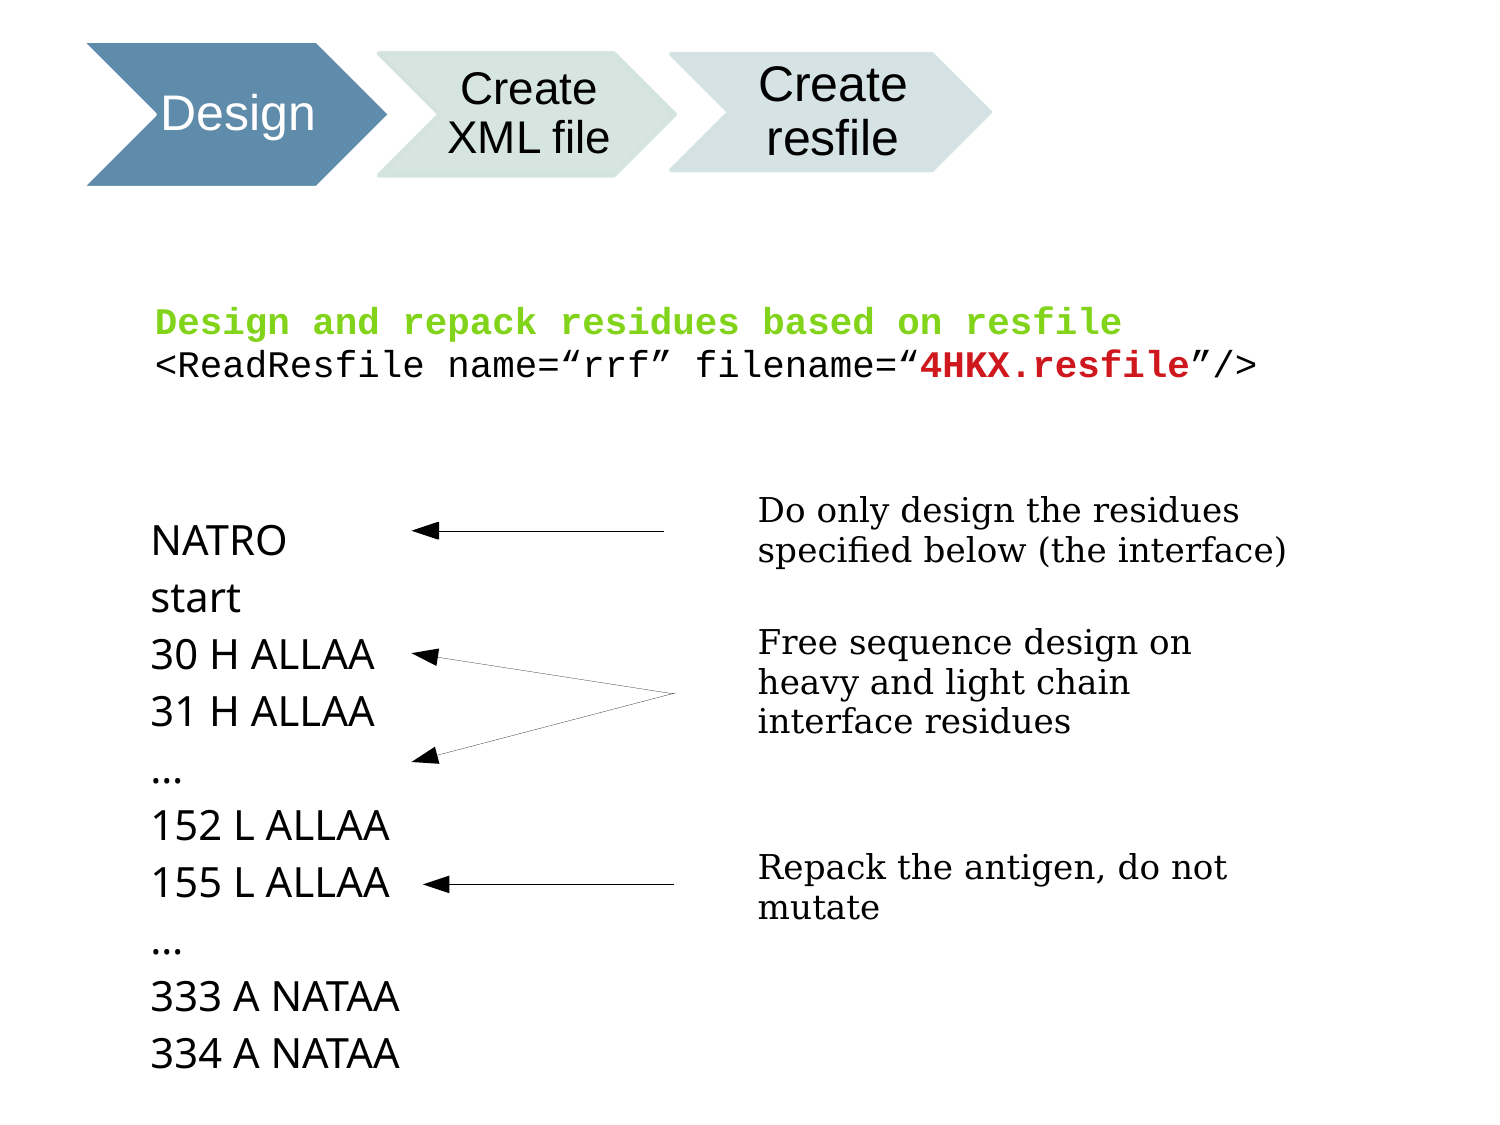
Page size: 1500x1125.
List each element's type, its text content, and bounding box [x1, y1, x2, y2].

text_box Create XML file [378, 53, 676, 176]
text_box Design [81, 40, 391, 189]
text_box Do only design the residues specified below (the interface) [742, 483, 1304, 592]
text_box Free sequence design on heavy and light chain interface residues [742, 615, 1304, 772]
text_box Create resfile [671, 54, 991, 171]
text_box Design and repack residues based on resfile <ReadResfile name=“rrf” filename=“4HKX.resfile”/> [139, 296, 1321, 465]
text_box Repack the antigen, do not mutate [742, 840, 1304, 948]
text_box NATRO start 30 H ALLAA 31 H ALLAA … 152 L ALLAA 155 L ALLAA … 333 A NATAA 334 A NATAA [135, 503, 1452, 1052]
